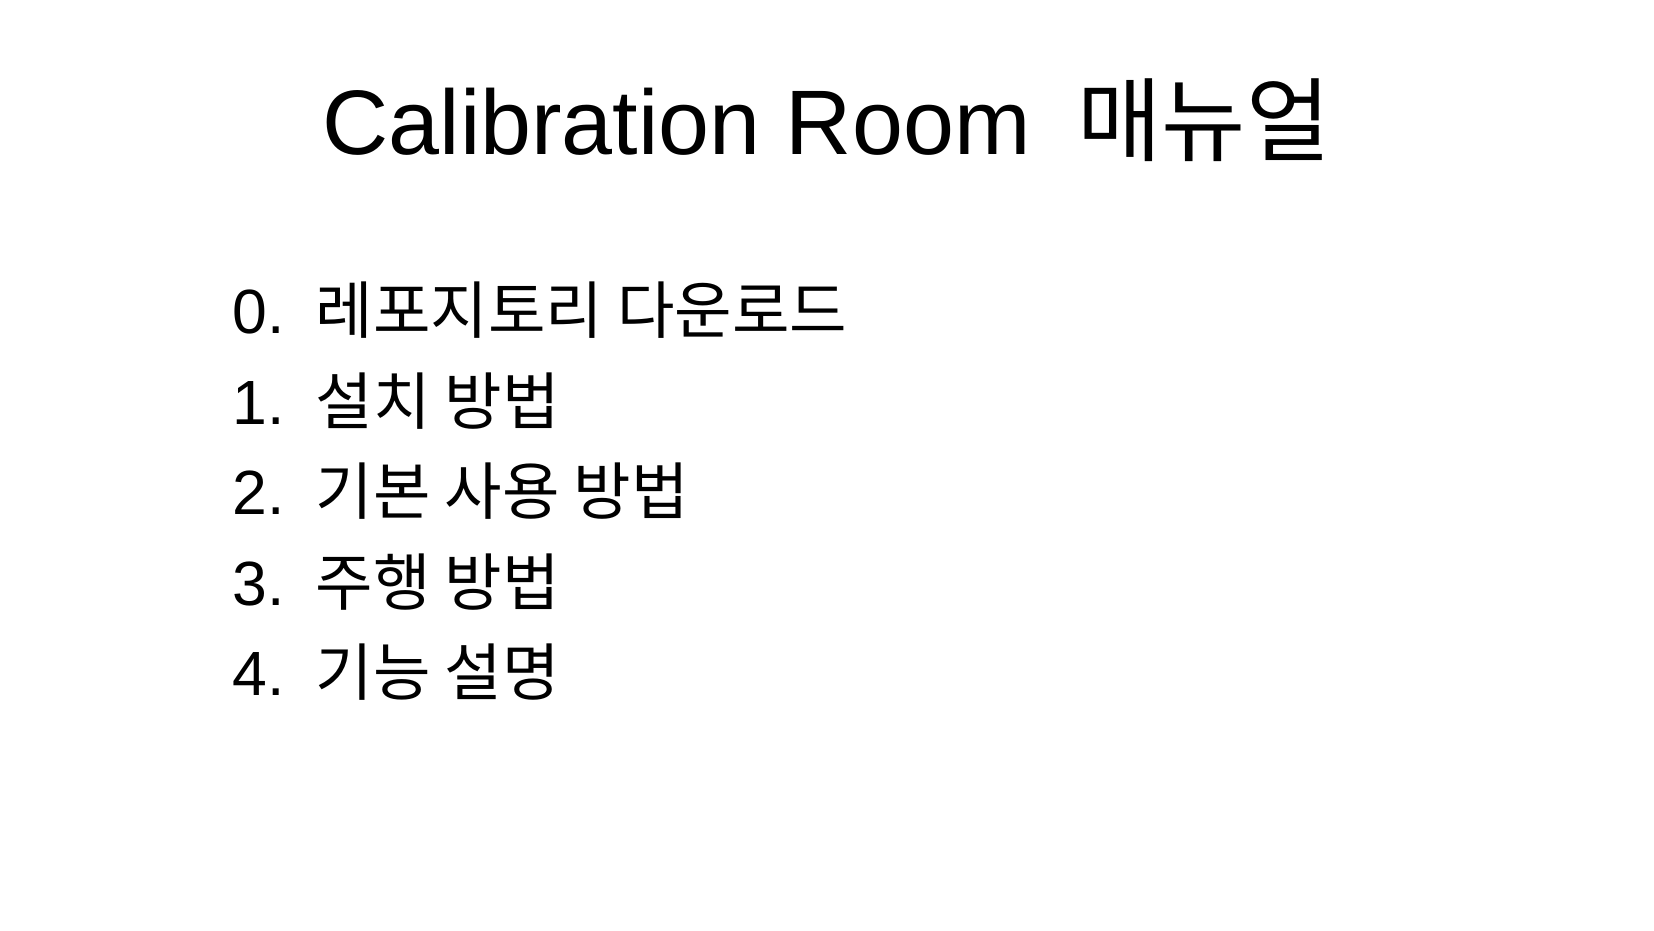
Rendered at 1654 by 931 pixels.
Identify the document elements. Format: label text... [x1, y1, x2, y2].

title Calibration Room 매뉴얼 [82, 37, 1571, 193]
subtitle 0. 레포지토리 다운로드 1. 설치 방법 2. 기본 사용 방법 3. 주행 방법 4. 기능 설명 [82, 217, 1571, 758]
